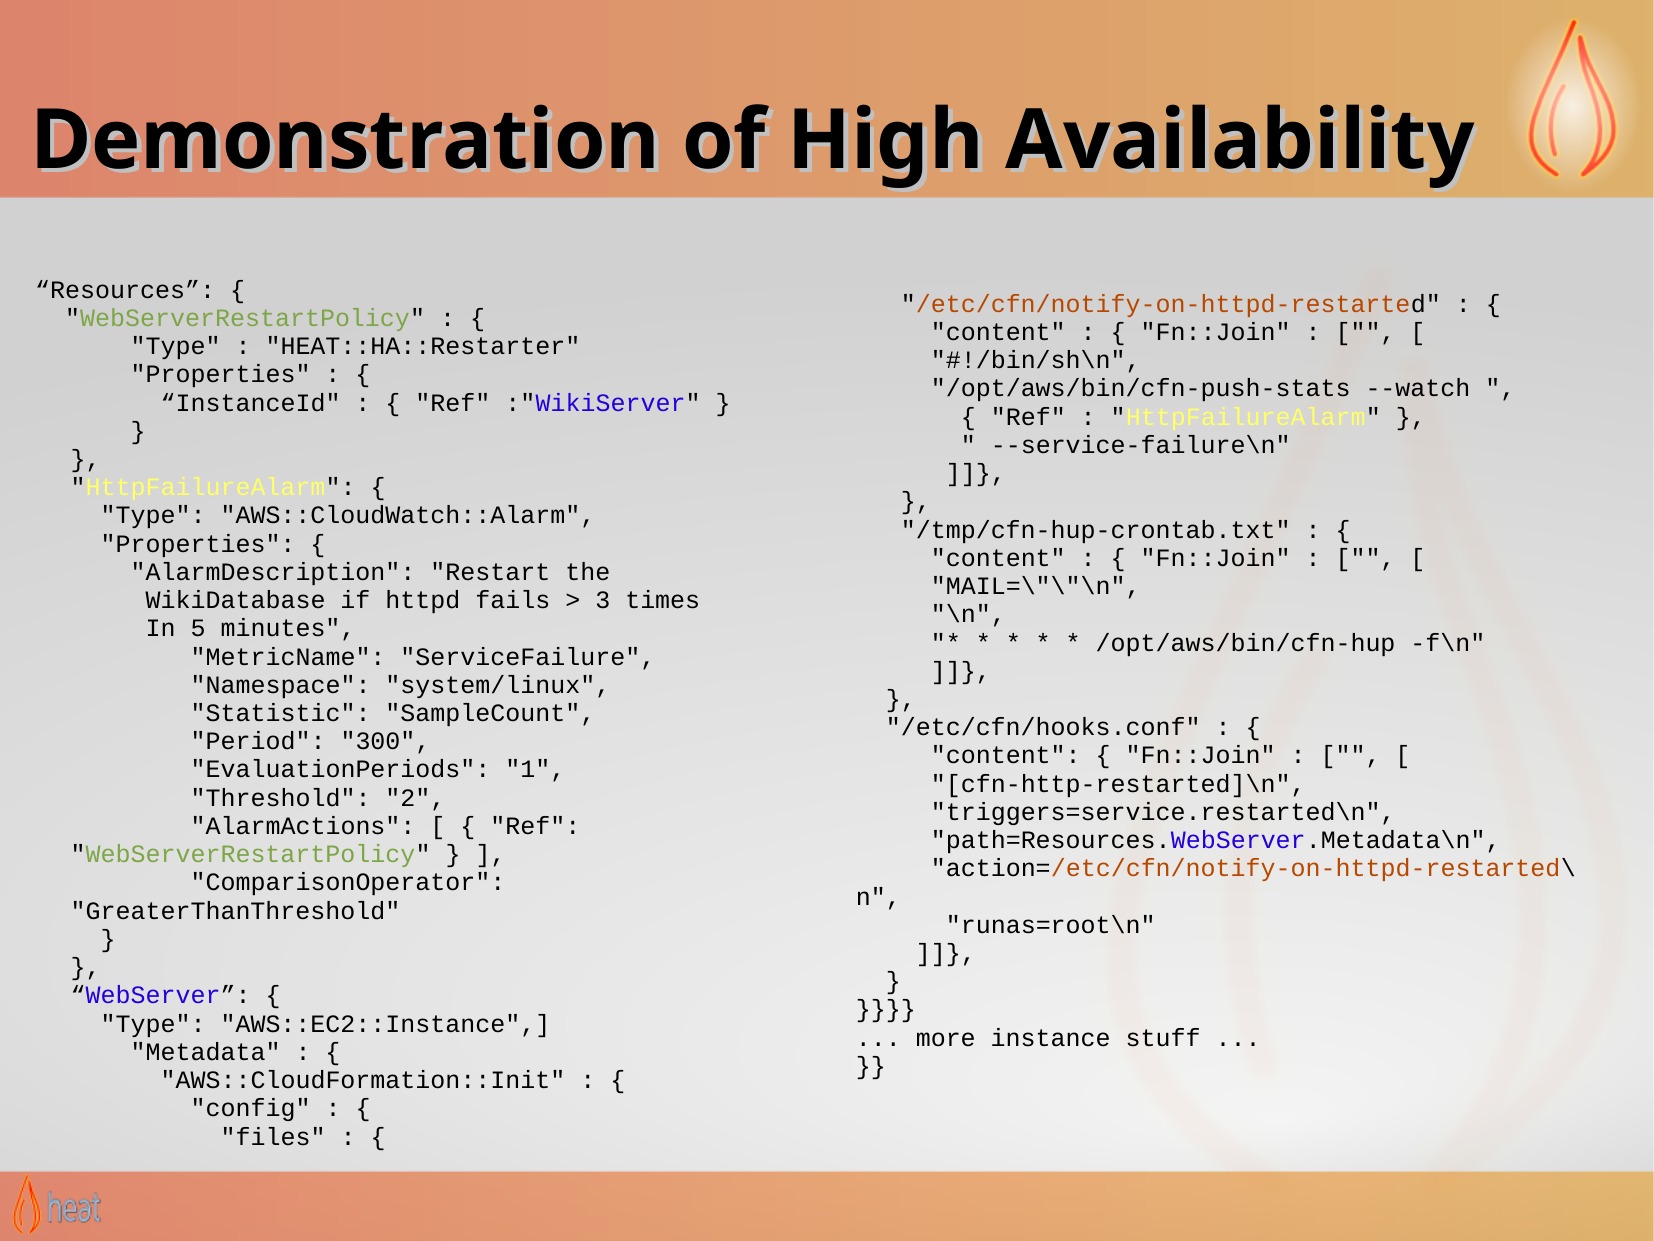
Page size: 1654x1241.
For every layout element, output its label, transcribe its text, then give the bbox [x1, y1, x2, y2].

picture [0, 0, 1654, 1241]
text_box “Resources”: { "WebServerRestartPolicy" : { "Type" : "HEAT::HA::Restarter" "Properties" : { “InstanceId" : { "Ref" :"WikiServer" } } }, "HttpFailureAlarm": { "Type": "AWS::CloudWatch::Alarm", "Properties": { "AlarmDescription": "Restart the WikiDatabase if httpd fails > 3 times In 5 minutes", "MetricName": "ServiceFailure", "Namespace": "system/linux", "Statistic": "SampleCount", "Period": "300", "EvaluationPeriods": "1", "Threshold": "2", "AlarmActions": [ { "Ref": "WebServerRestartPolicy" } ], "ComparisonOperator": "GreaterThanThreshold" } }, “WebServer”: { "Type": "AWS::EC2::Instance",] "Metadata" : { "AWS::CloudFormation::Init" : { "config" : { "files" : { [0, 270, 751, 1160]
text_box "/etc/cfn/notify-on-httpd-restarted" : { "content" : { "Fn::Join" : ["", [ "#!/bin/sh\n", "/opt/aws/bin/cfn-push-stats --watch ", { "Ref" : "HttpFailureAlarm" }, " --service-failure\n" ]]}, }, "/tmp/cfn-hup-crontab.txt" : { "content" : { "Fn::Join" : ["", [ "MAIL=\"\"\n", "\n", "* * * * * /opt/aws/bin/cfn-hup -f\n" ]]}, }, "/etc/cfn/hooks.conf" : { "content": { "Fn::Join" : ["", [ "[cfn-http-restarted]\n", "triggers=service.restarted\n", "path=Resources.WebServer.Metadata\n", "action=/etc/cfn/notify-on-httpd-restarted\n", "runas=root\n" ]]}, } }}}} ... more instance stuff ... }} [770, 255, 1611, 1175]
title Demonstration of High Availability [30, 23, 1606, 249]
